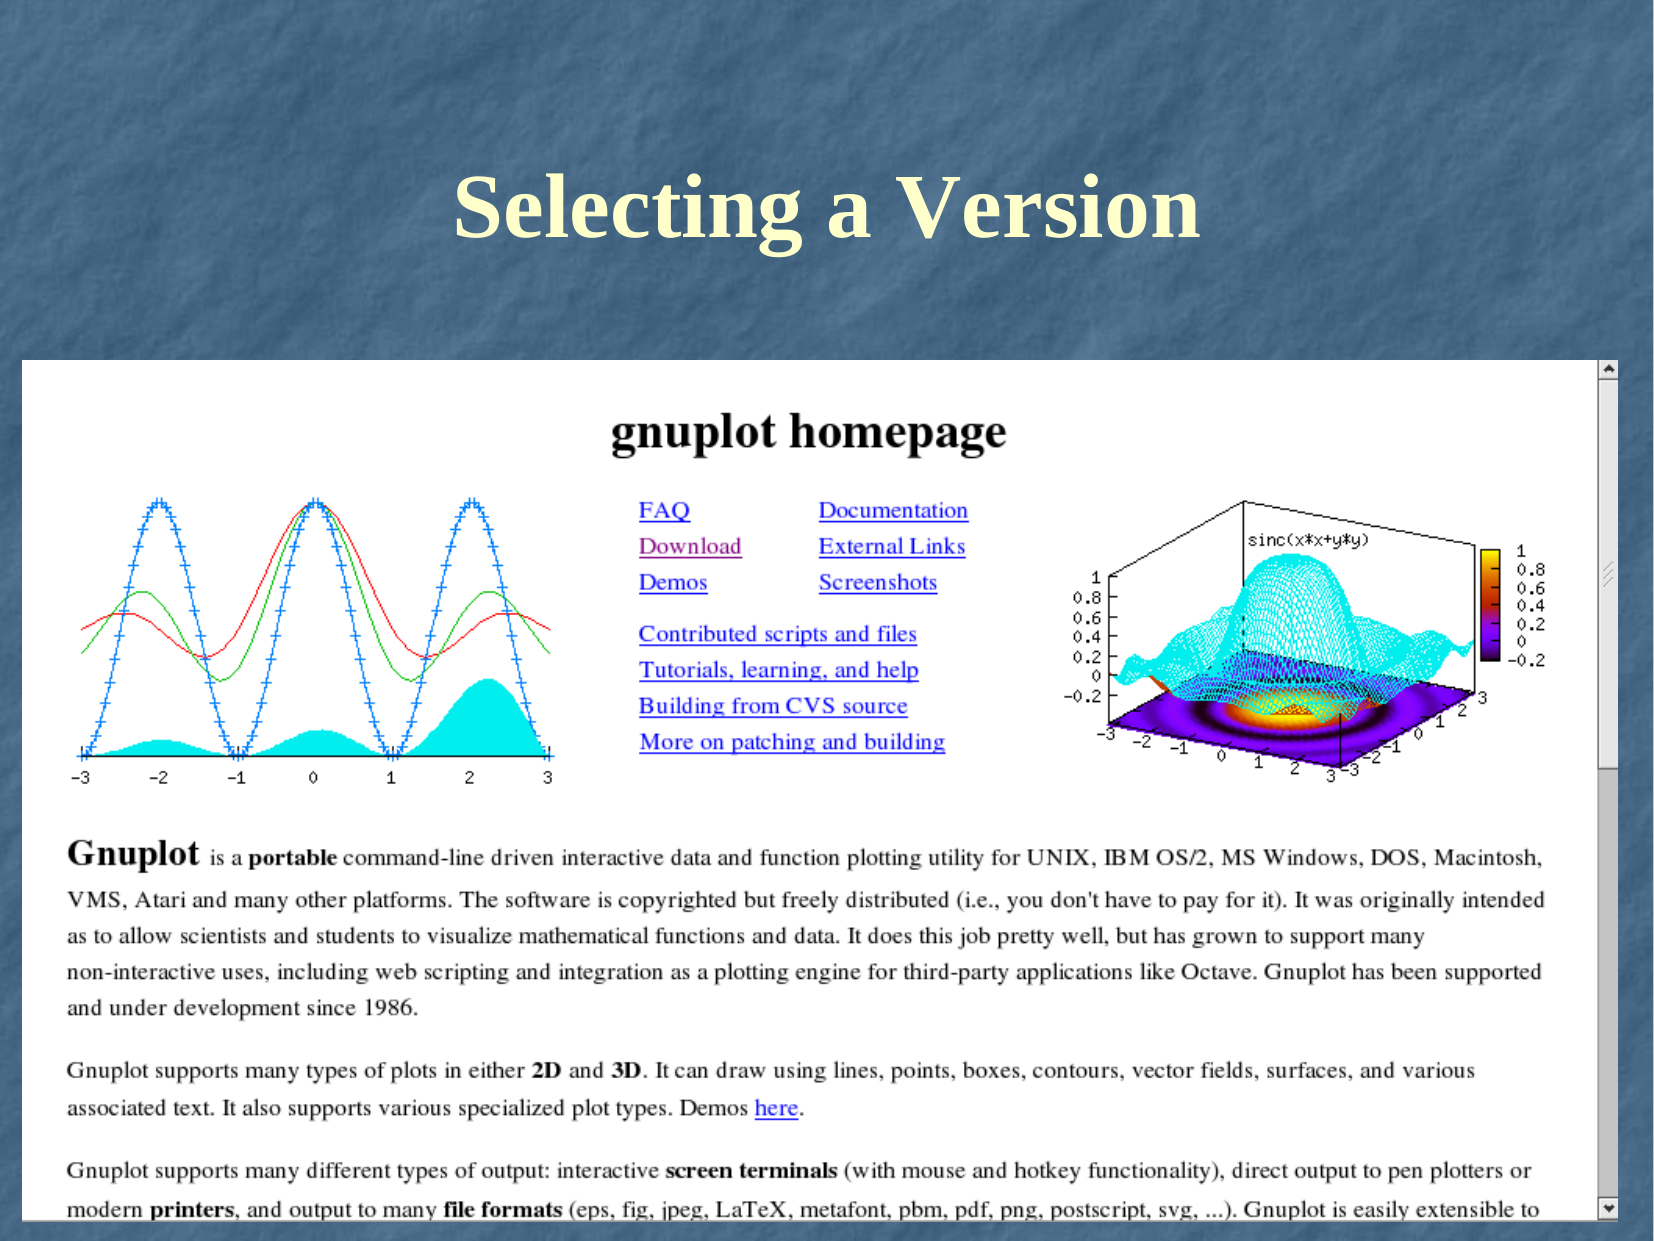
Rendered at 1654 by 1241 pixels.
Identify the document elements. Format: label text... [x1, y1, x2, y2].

title Selecting a Version [121, 102, 1534, 310]
picture [0, 0, 1654, 1241]
